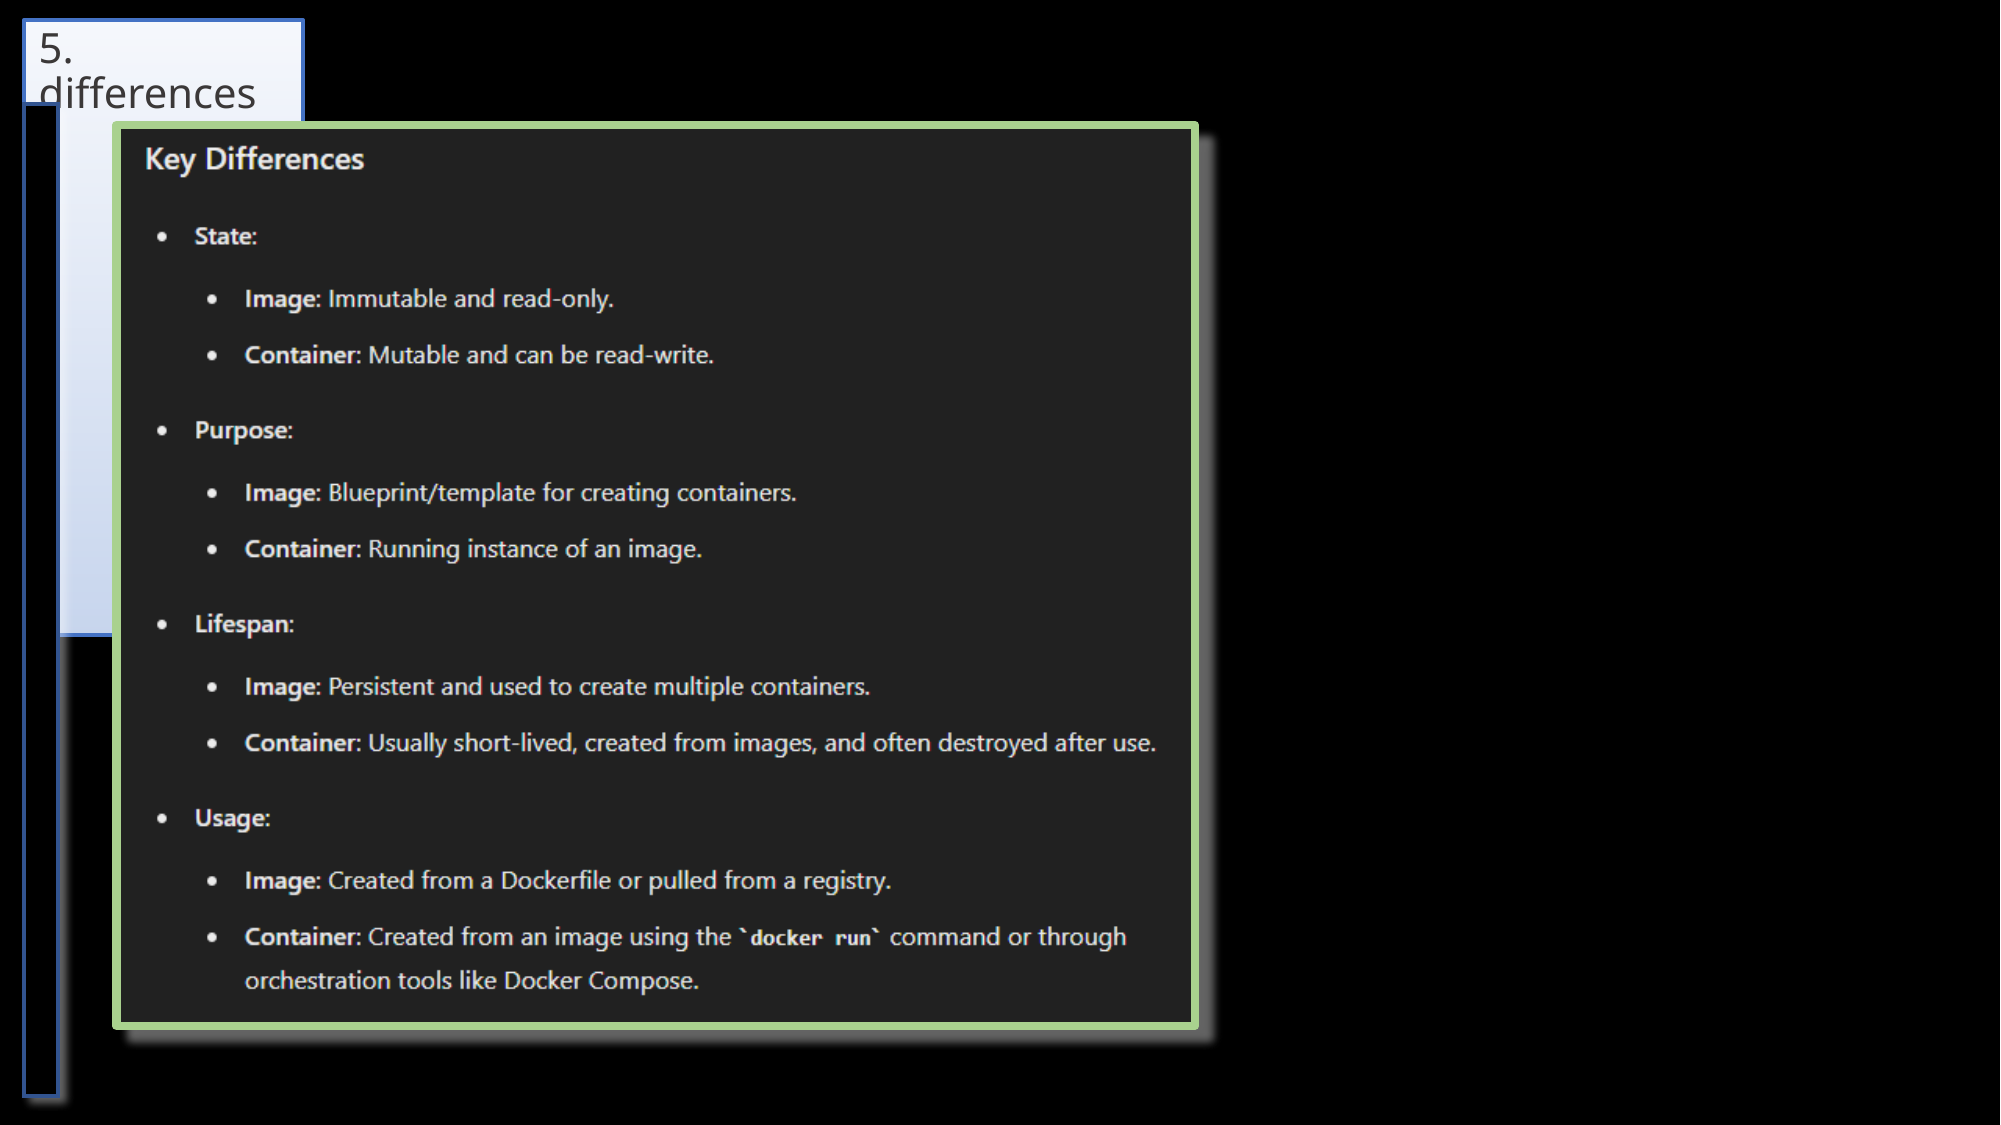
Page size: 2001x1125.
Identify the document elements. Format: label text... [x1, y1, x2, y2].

picture [120, 129, 1191, 1022]
text_box [23, 103, 58, 1096]
title 5. differences [23, 20, 303, 636]
